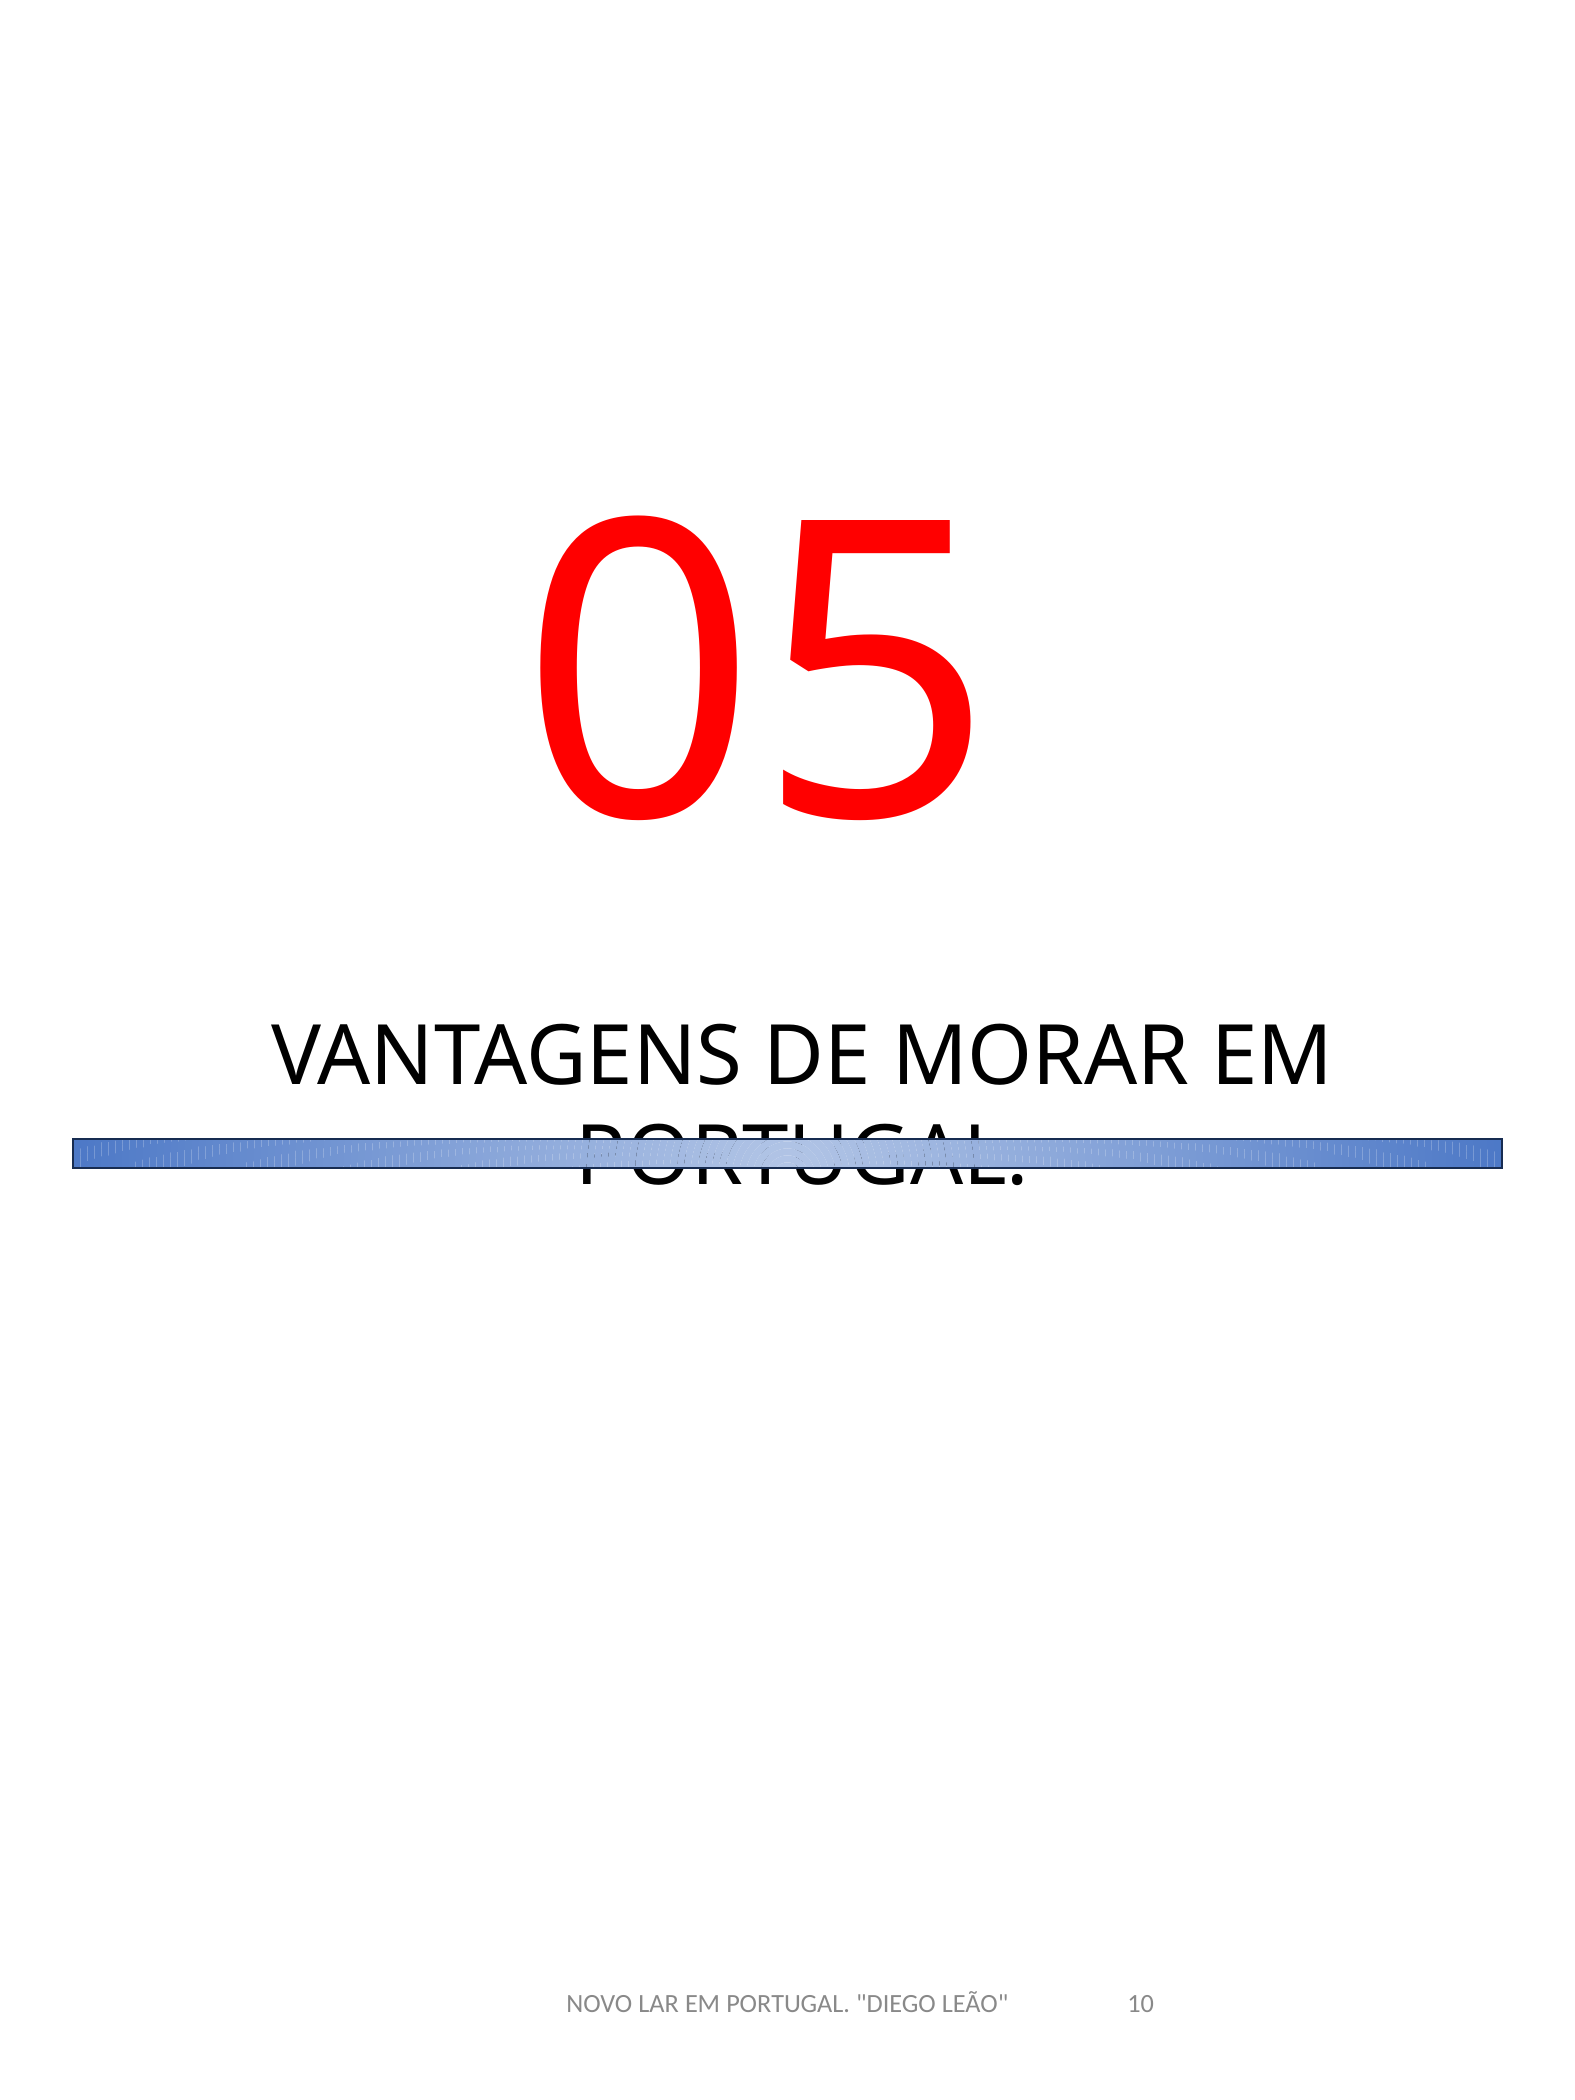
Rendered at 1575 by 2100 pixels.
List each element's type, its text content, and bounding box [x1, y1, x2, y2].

text_box [73, 1139, 1502, 1168]
text_box 05 [28, 394, 1487, 912]
text_box [1112, 1946, 1467, 2059]
text_box NOVO LAR EM PORTUGAL. "DIEGO LEÃO" [521, 1946, 1054, 2059]
text_box VANTAGENS DE MORAR EM PORTUGAL. [88, 993, 1517, 1110]
